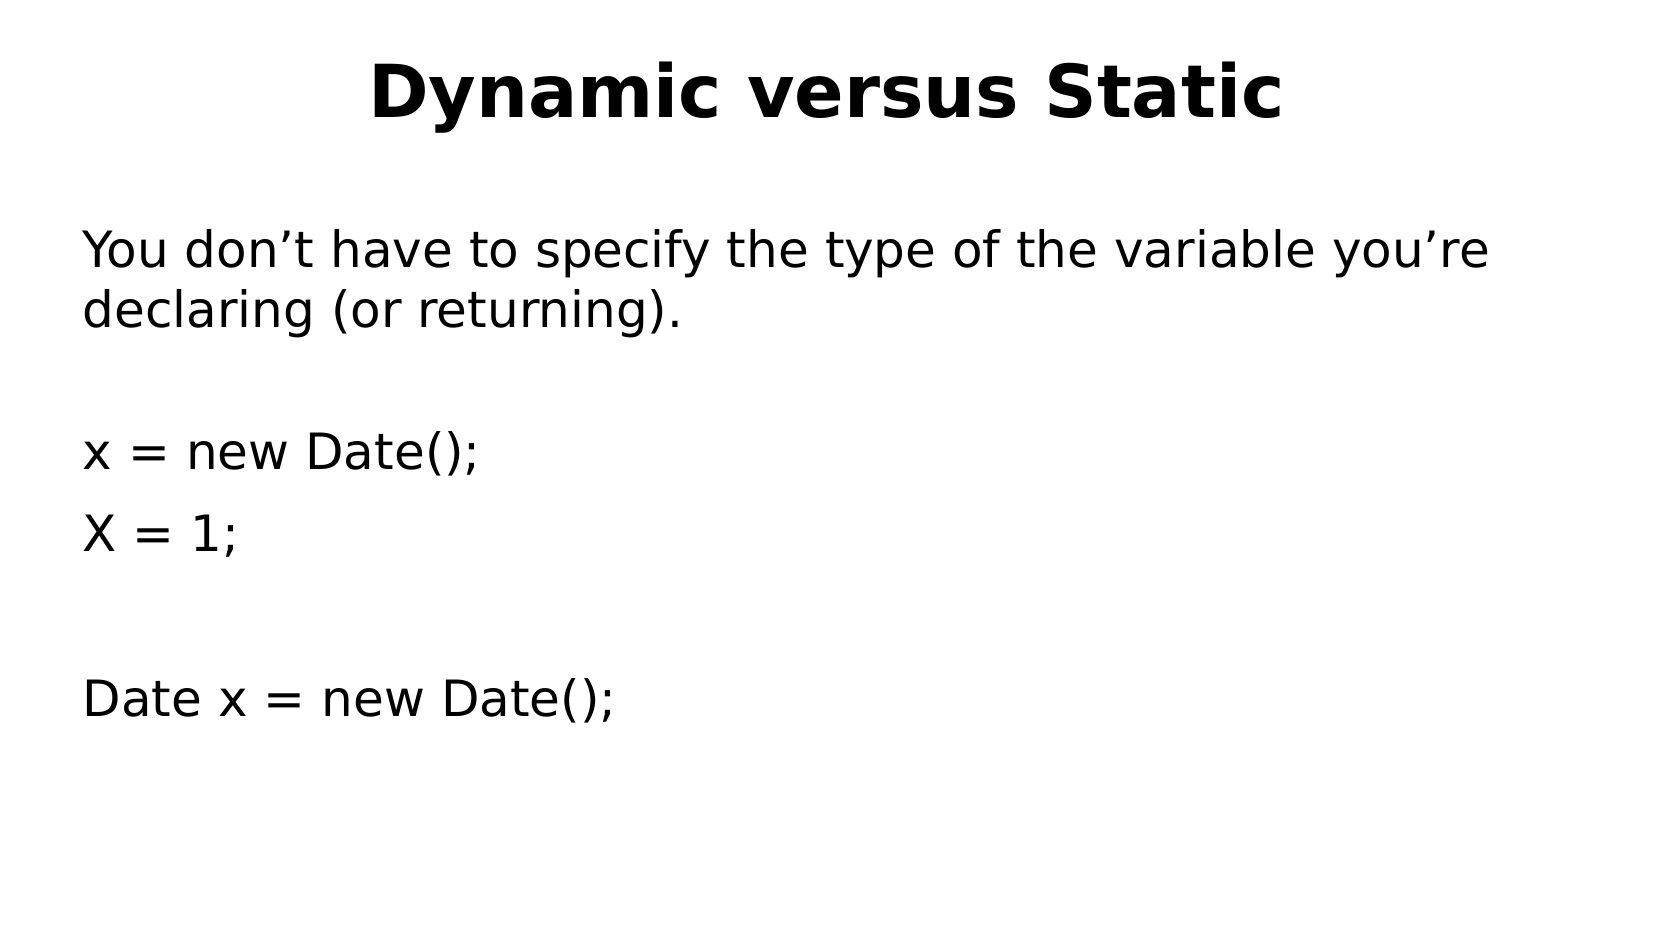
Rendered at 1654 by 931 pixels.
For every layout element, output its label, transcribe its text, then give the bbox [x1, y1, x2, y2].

title Dynamic versus Static [82, 37, 1571, 147]
list You don’t have to specify the type of the variable you’re declaring (or returning). x = new Date(); X = 1; Date x = new Date(); [82, 217, 1571, 758]
